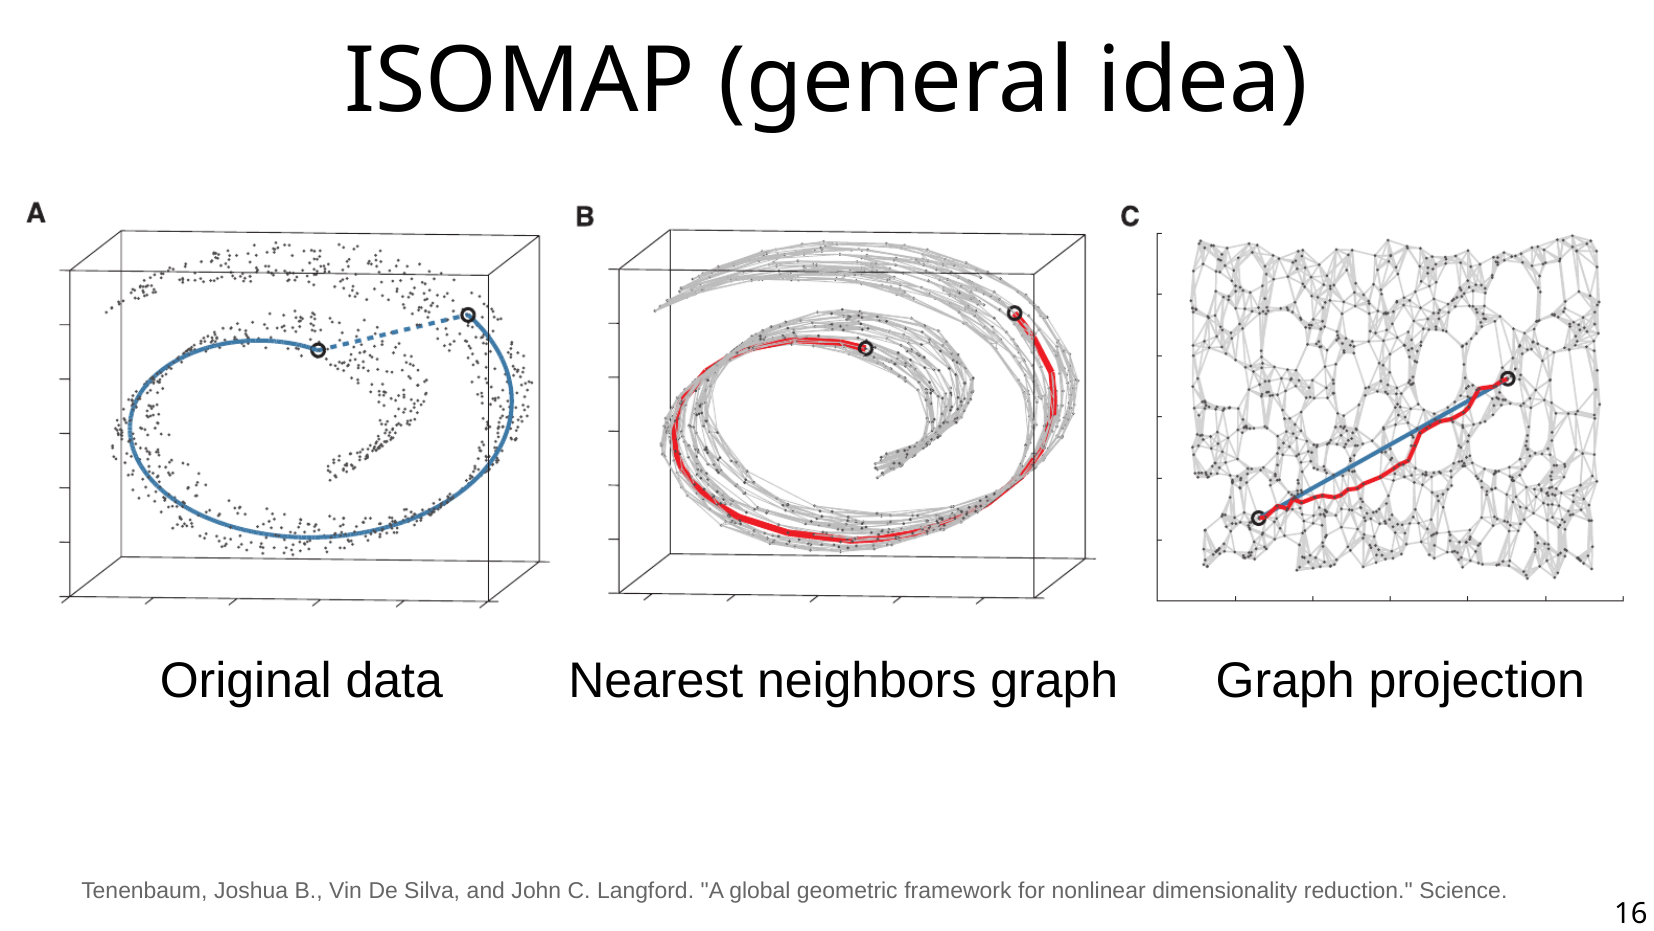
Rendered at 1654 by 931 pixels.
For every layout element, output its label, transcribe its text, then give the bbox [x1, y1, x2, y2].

title ISOMAP (general idea) [82, 1, 1571, 151]
text_box Original data Nearest neighbors graph Graph projection [75, 645, 1621, 716]
text_box Tenenbaum, Joshua B., Vin De Silva, and John C. Langford. "A global geometric framework for nonlinear dimensionality reduction." Science. [0, 870, 1591, 931]
picture [0, 189, 1653, 616]
